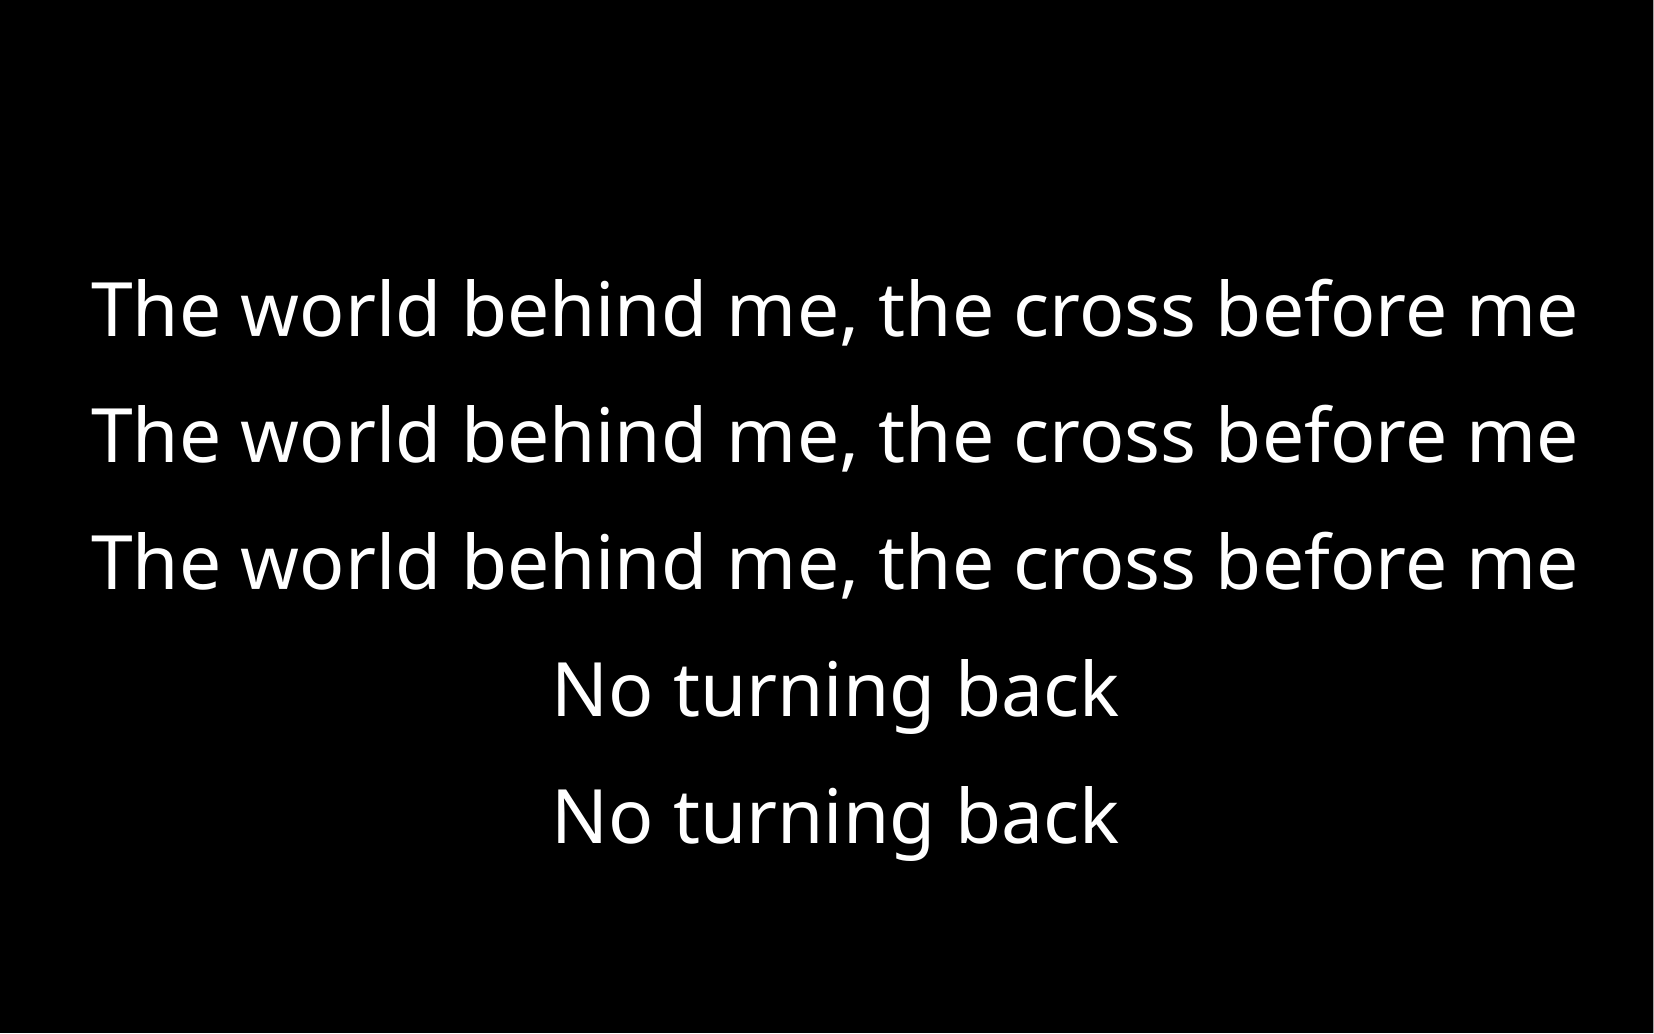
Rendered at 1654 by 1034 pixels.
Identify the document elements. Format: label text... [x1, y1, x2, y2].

list The world behind me, the cross before me The world behind me, the cross before me The world behind me, the cross before me No turning back No turning back [0, 255, 1654, 1024]
